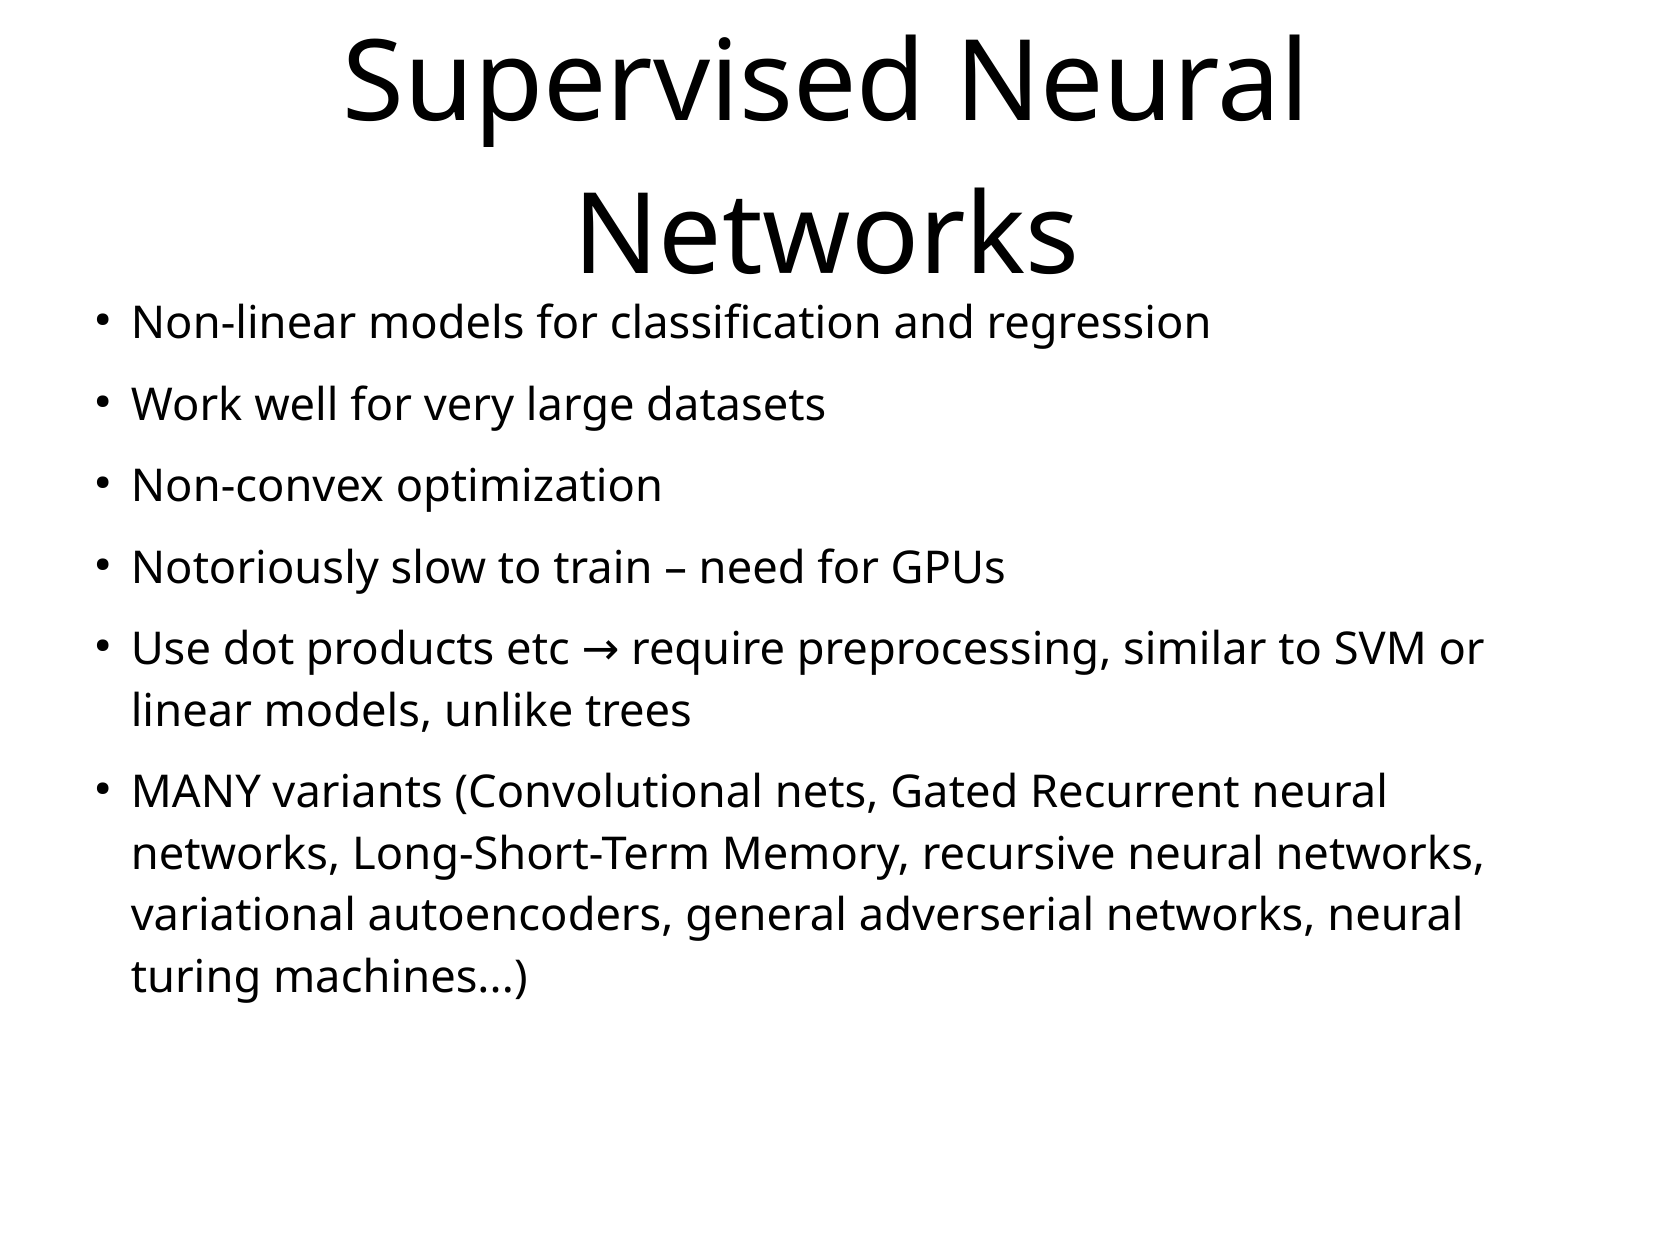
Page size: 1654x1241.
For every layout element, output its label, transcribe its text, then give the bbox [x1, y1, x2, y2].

title Supervised Neural Networks [82, 49, 1571, 257]
list Non-linear models for classification and regression Work well for very large datasets Non-convex optimization Notoriously slow to train – need for GPUs Use dot products etc → require preprocessing, similar to SVM or linear models, unlike trees MANY variants (Convolutional nets, Gated Recurrent neural networks, Long-Short-Term Memory, recursive neural networks, variational autoencoders, general adverserial networks, neural turing machines...) [82, 290, 1571, 1010]
